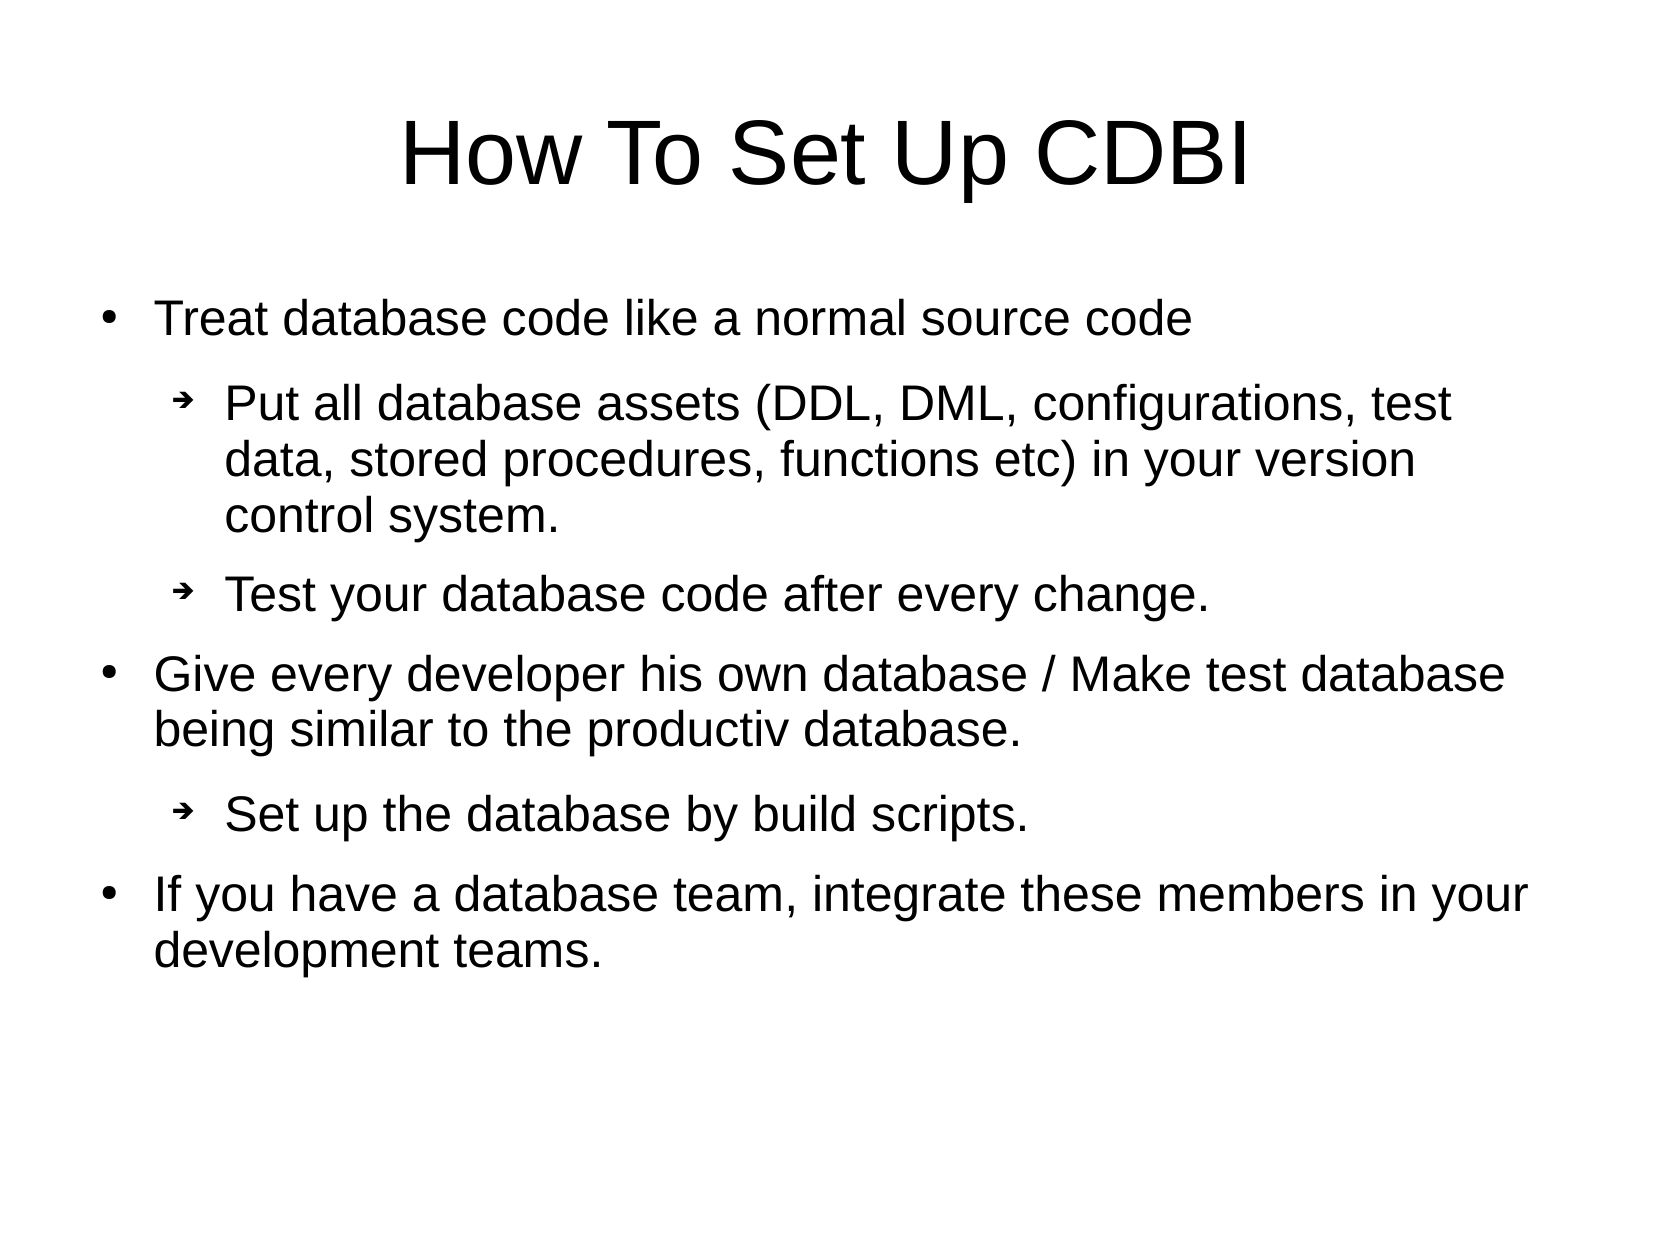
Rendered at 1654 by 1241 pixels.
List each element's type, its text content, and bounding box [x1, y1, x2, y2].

list Treat database code like a normal source code Put all database assets (DDL, DML, configurations, test data, stored procedures, functions etc) in your version control system. Test your database code after every change. Give every developer his own database / Make test database being similar to the productiv database. Set up the database by build scripts. If you have a database team, integrate these members in your development teams. [82, 290, 1571, 1063]
title How To Set Up CDBI [82, 49, 1571, 257]
